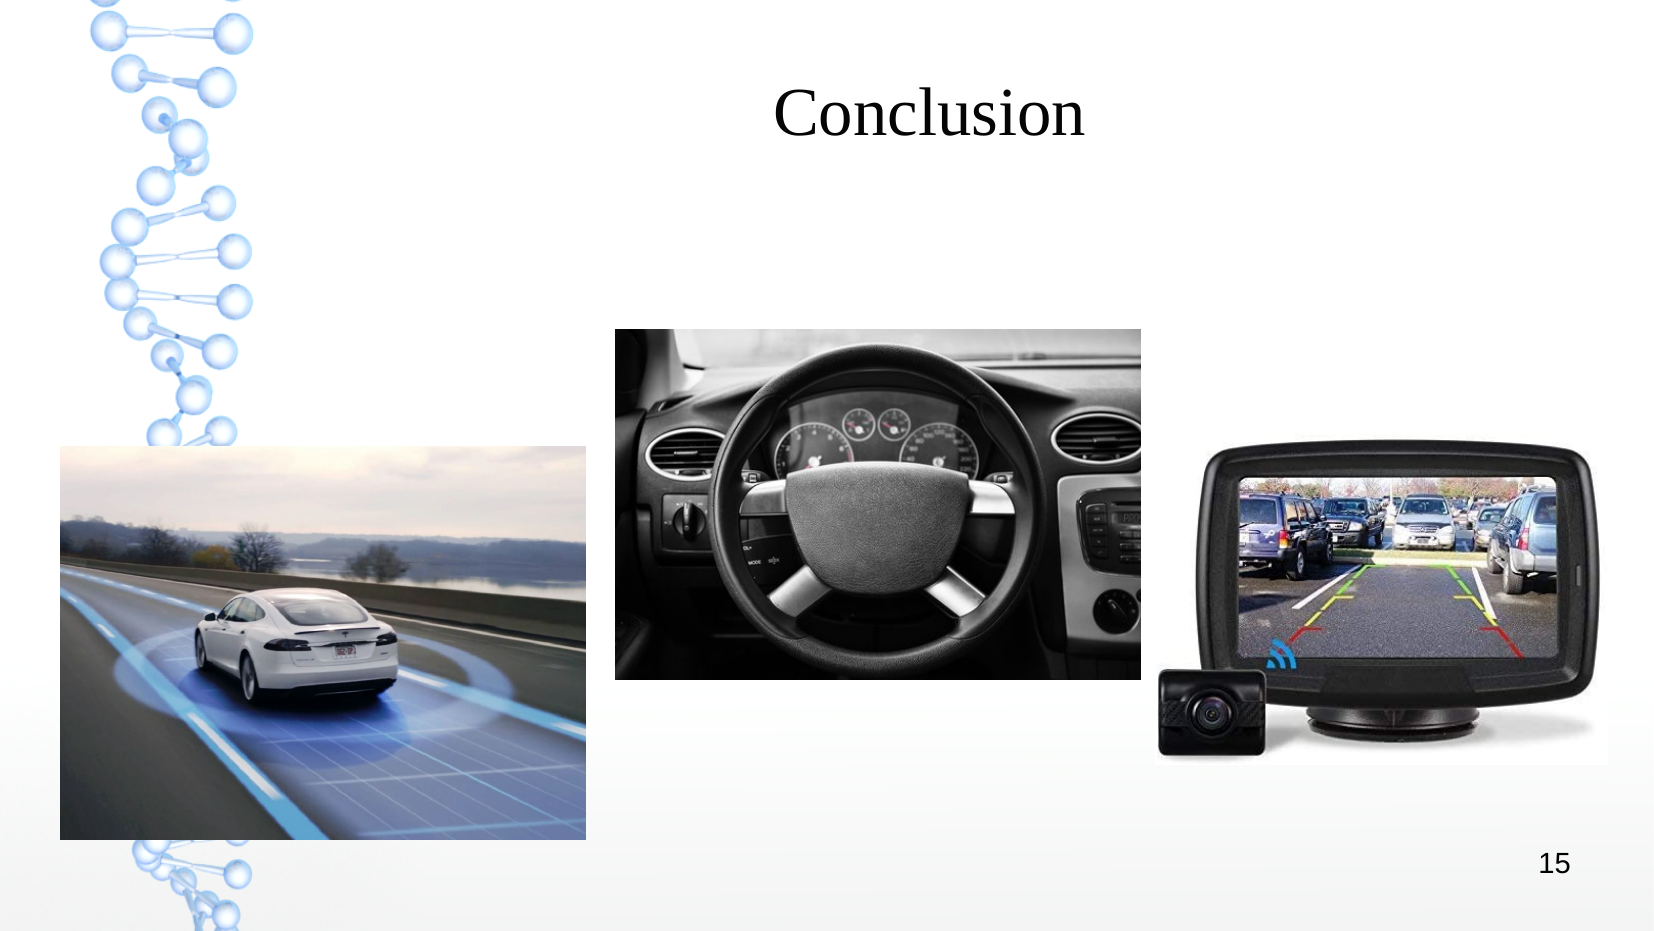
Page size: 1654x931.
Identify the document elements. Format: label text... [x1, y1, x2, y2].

title Conclusion [265, 35, 1595, 189]
picture [0, 0, 1654, 931]
